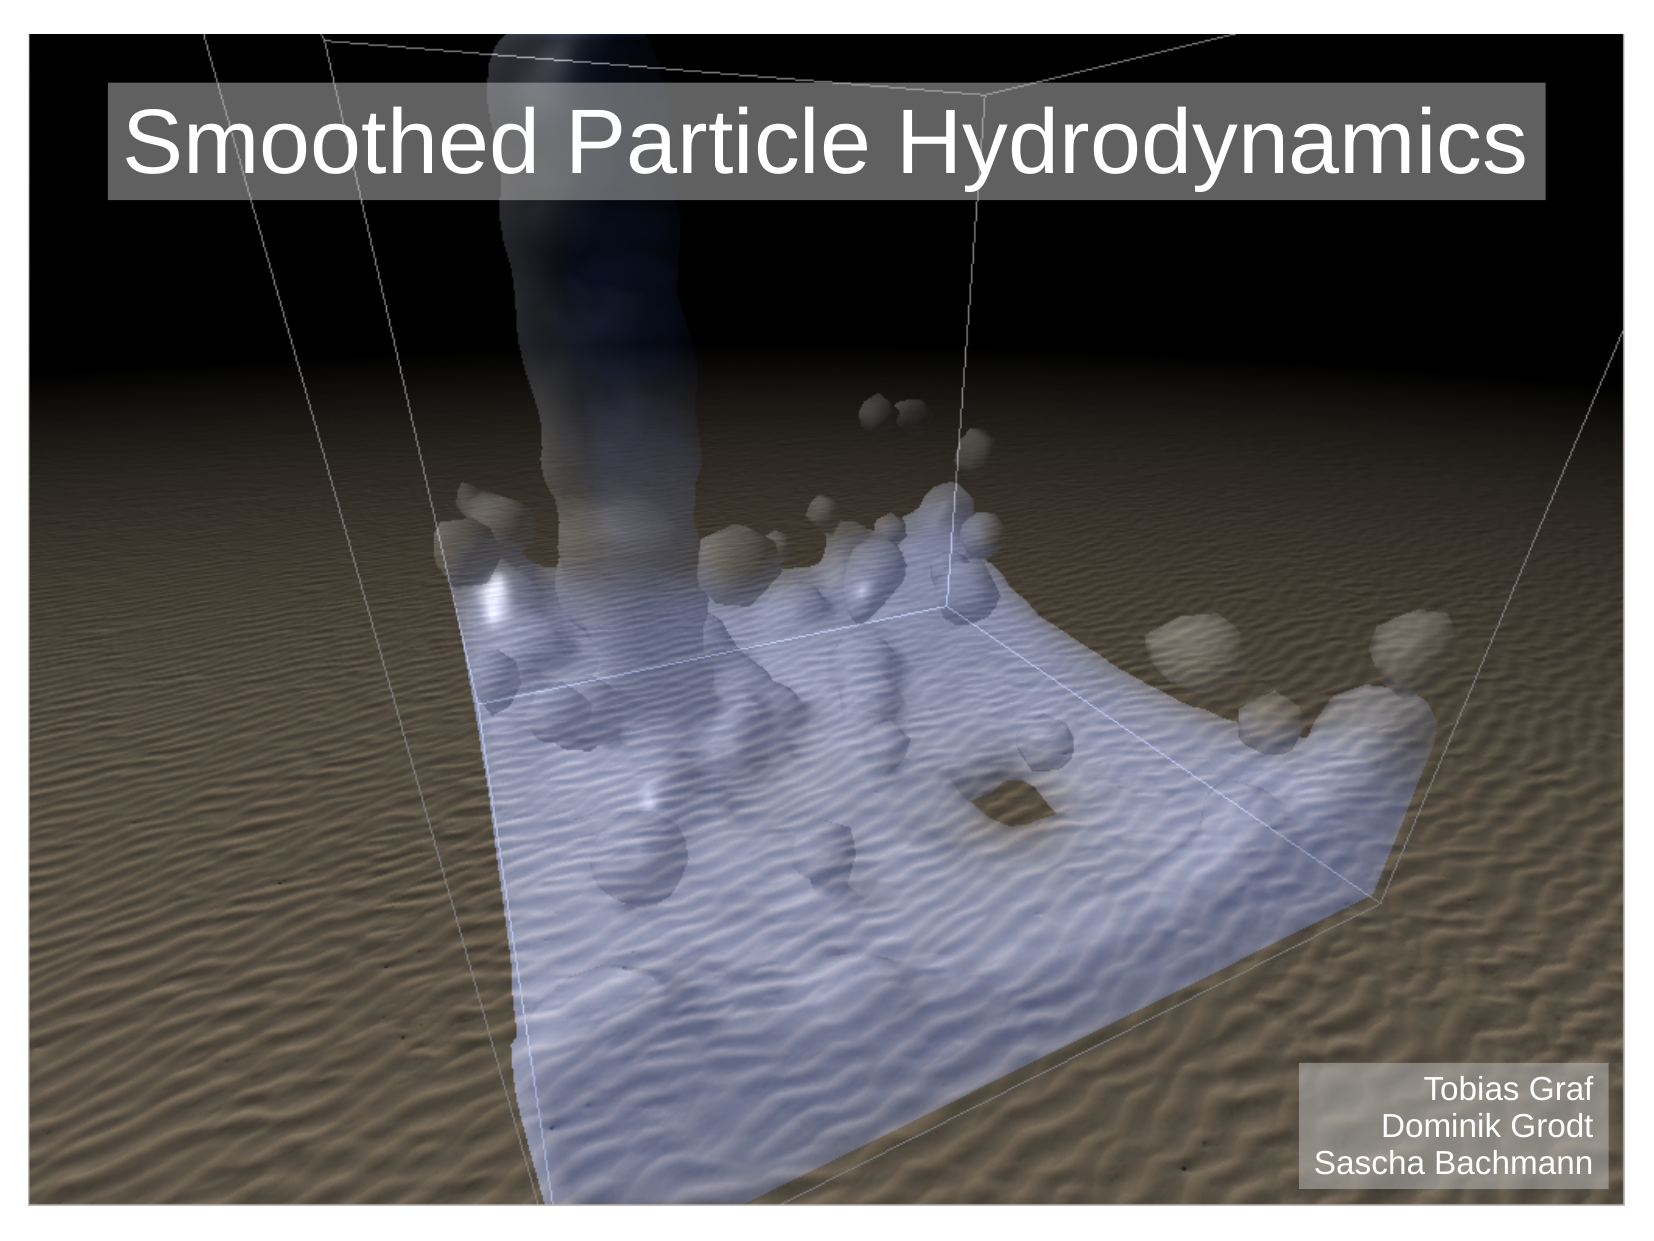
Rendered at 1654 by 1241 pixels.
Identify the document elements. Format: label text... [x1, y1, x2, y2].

text_box Smoothed Particle Hydrodynamics [107, 82, 1546, 201]
text_box Tobias Graf Dominik Grodt Sascha Bachmann [1299, 1062, 1609, 1189]
picture [28, 34, 1625, 1206]
